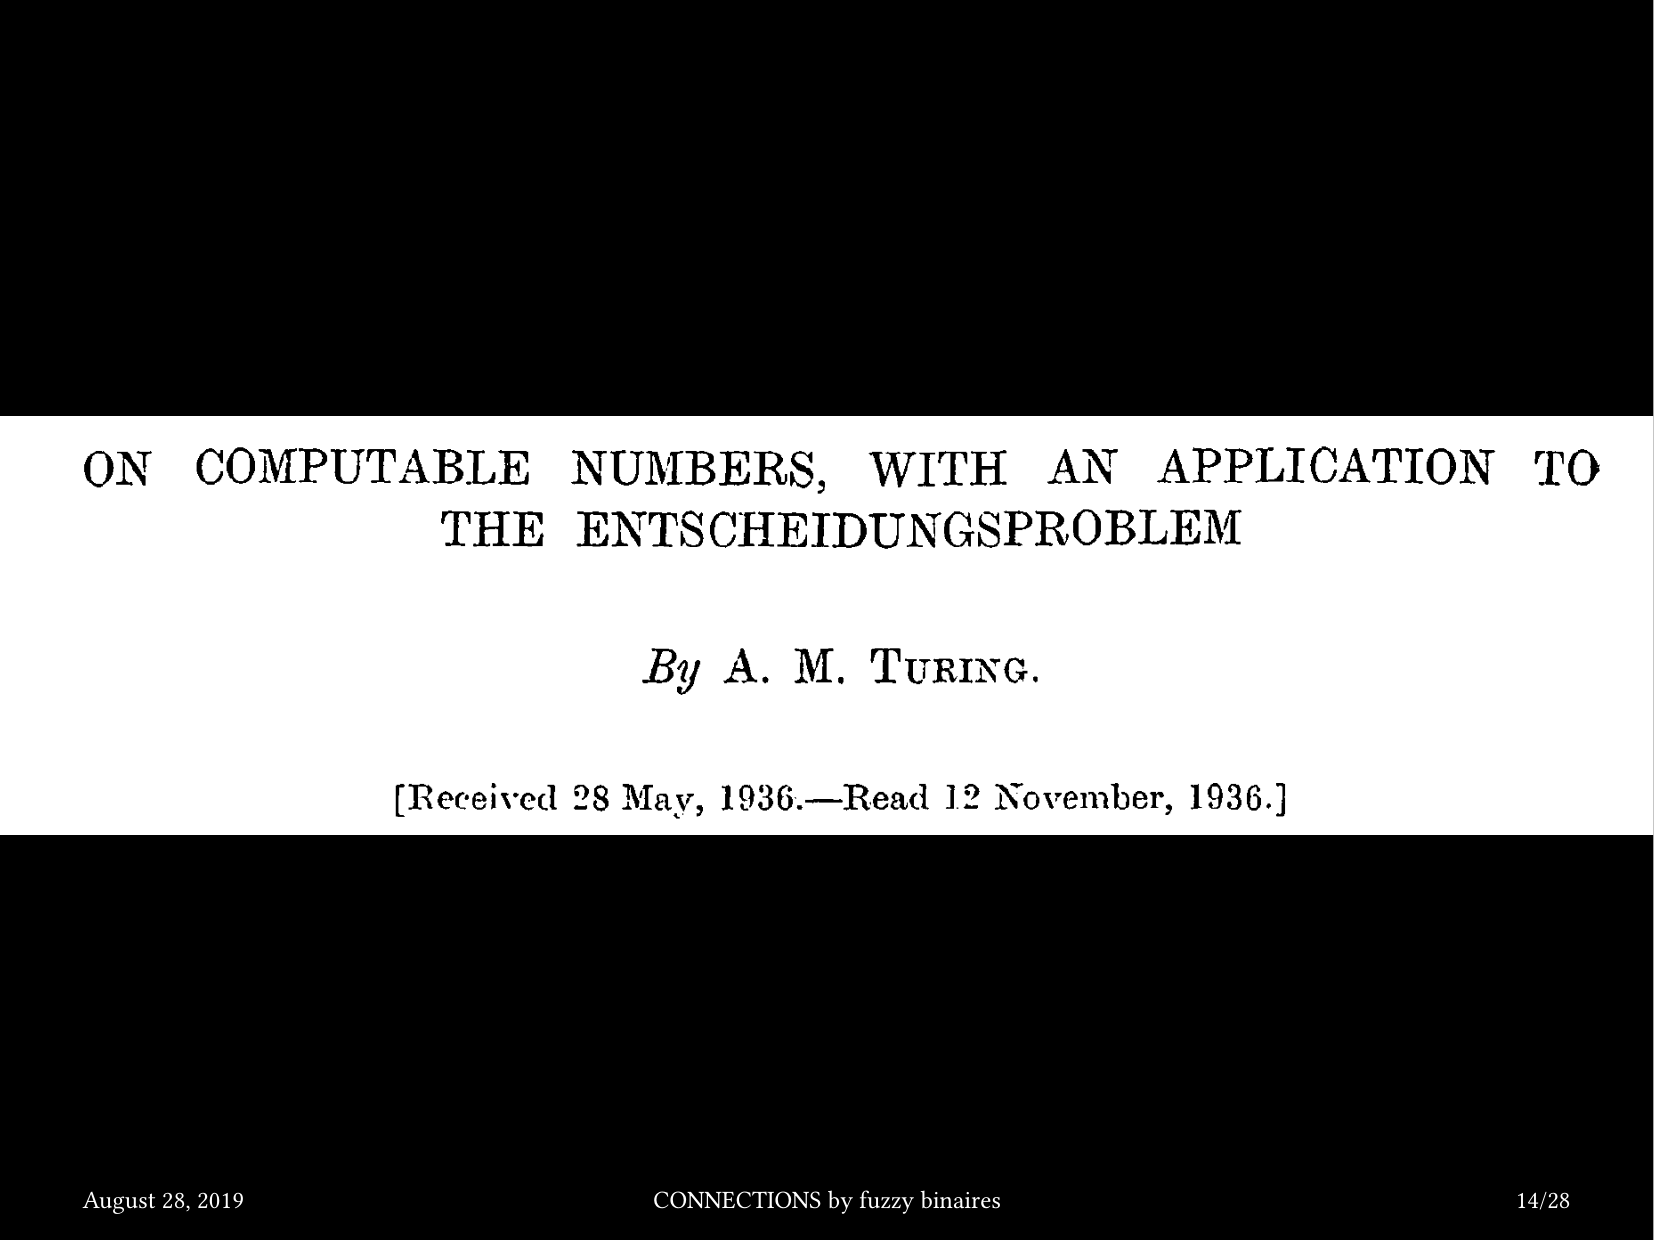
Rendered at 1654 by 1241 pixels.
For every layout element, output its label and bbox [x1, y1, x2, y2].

picture [0, 416, 1654, 835]
